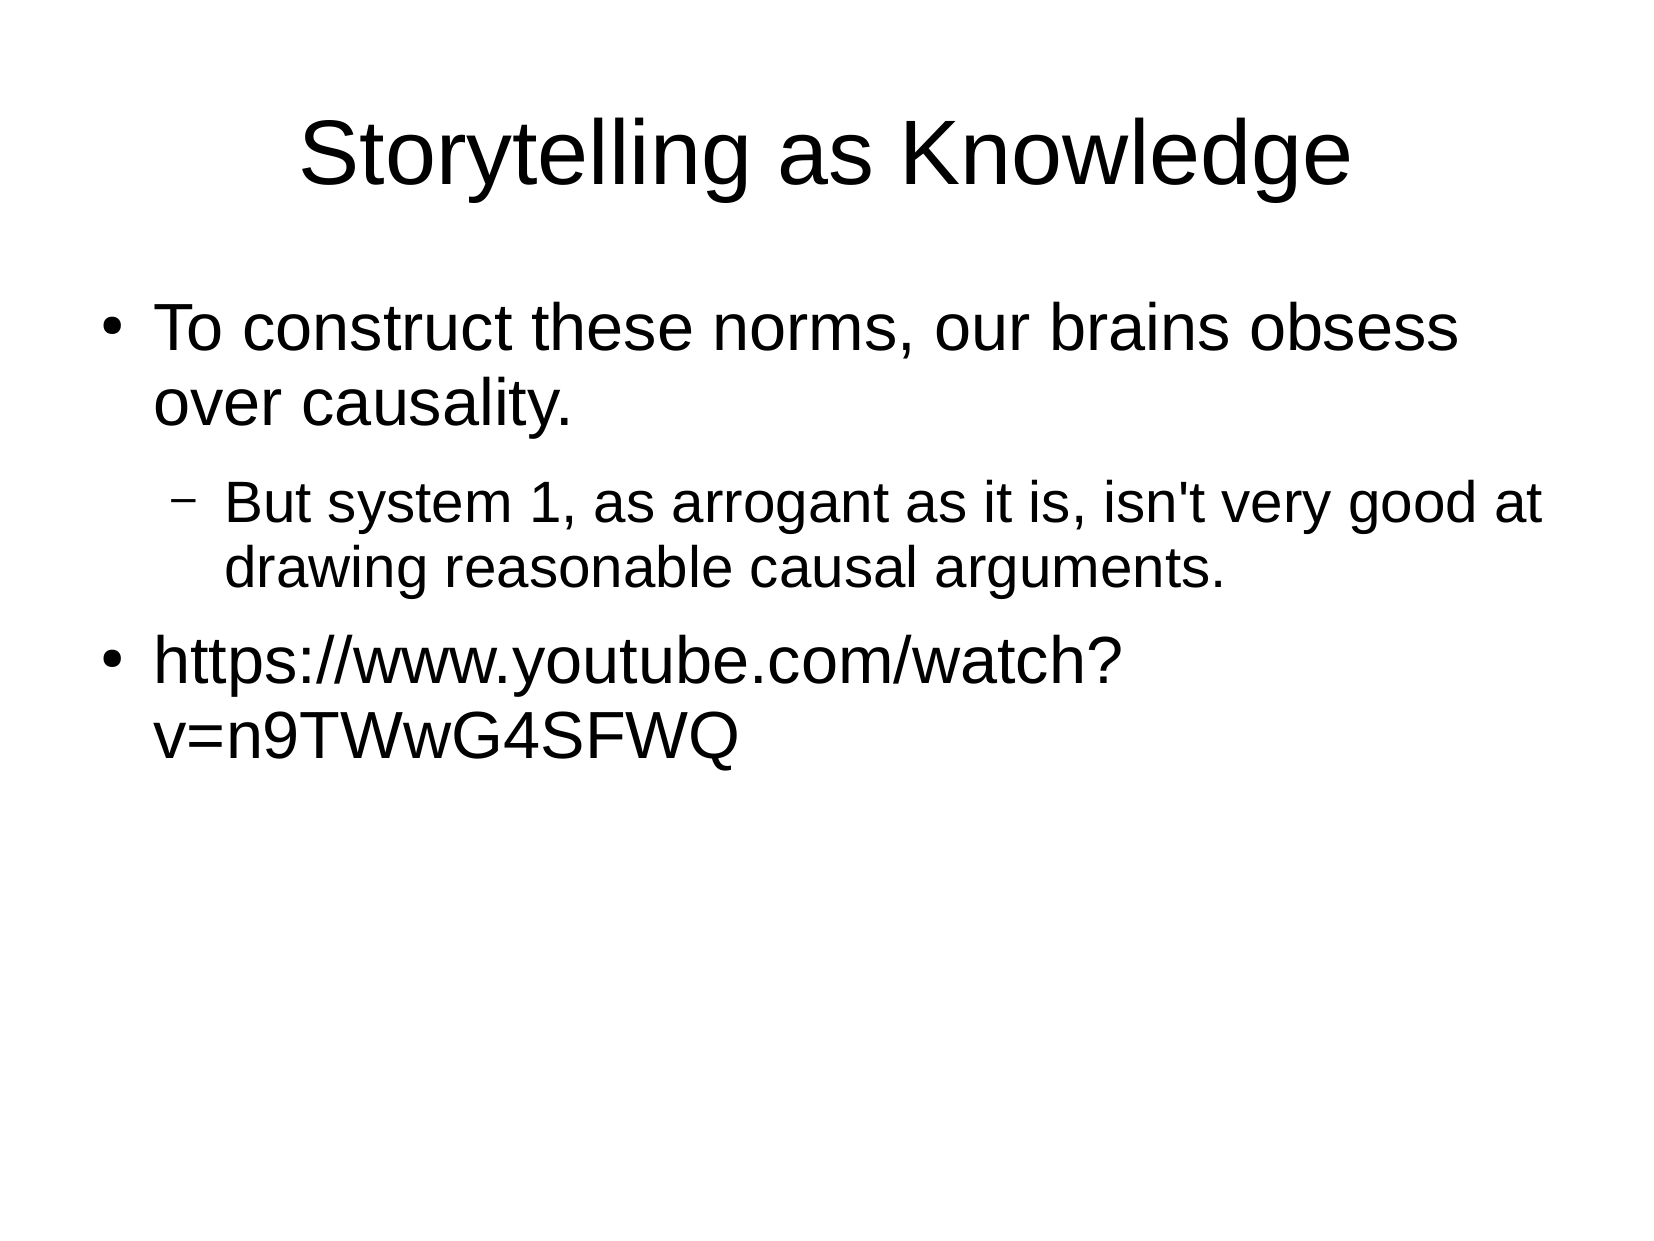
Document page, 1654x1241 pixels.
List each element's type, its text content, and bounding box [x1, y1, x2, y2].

title Storytelling as Knowledge [82, 49, 1571, 257]
list To construct these norms, our brains obsess over causality. But system 1, as arrogant as it is, isn't very good at drawing reasonable causal arguments. https://www.youtube.com/watch?v=n9TWwG4SFWQ [82, 290, 1571, 1010]
